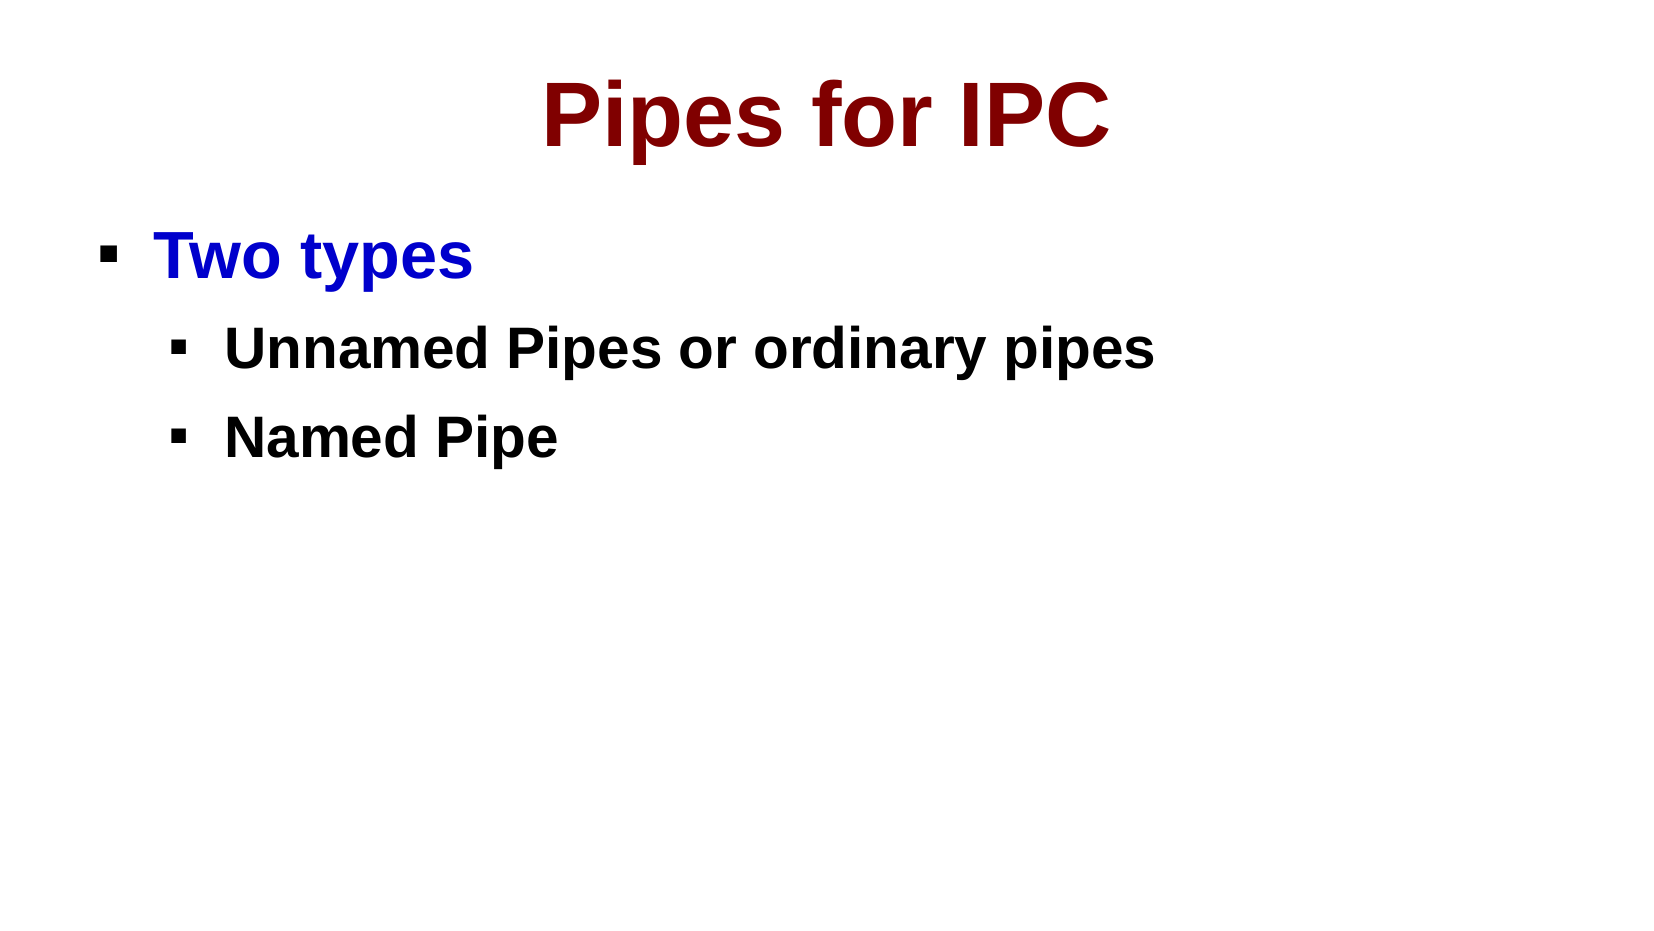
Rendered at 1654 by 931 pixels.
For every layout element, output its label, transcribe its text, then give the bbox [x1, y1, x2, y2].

list Two types Unnamed Pipes or ordinary pipes Named Pipe [82, 217, 1571, 757]
title Pipes for IPC [82, 37, 1571, 193]
